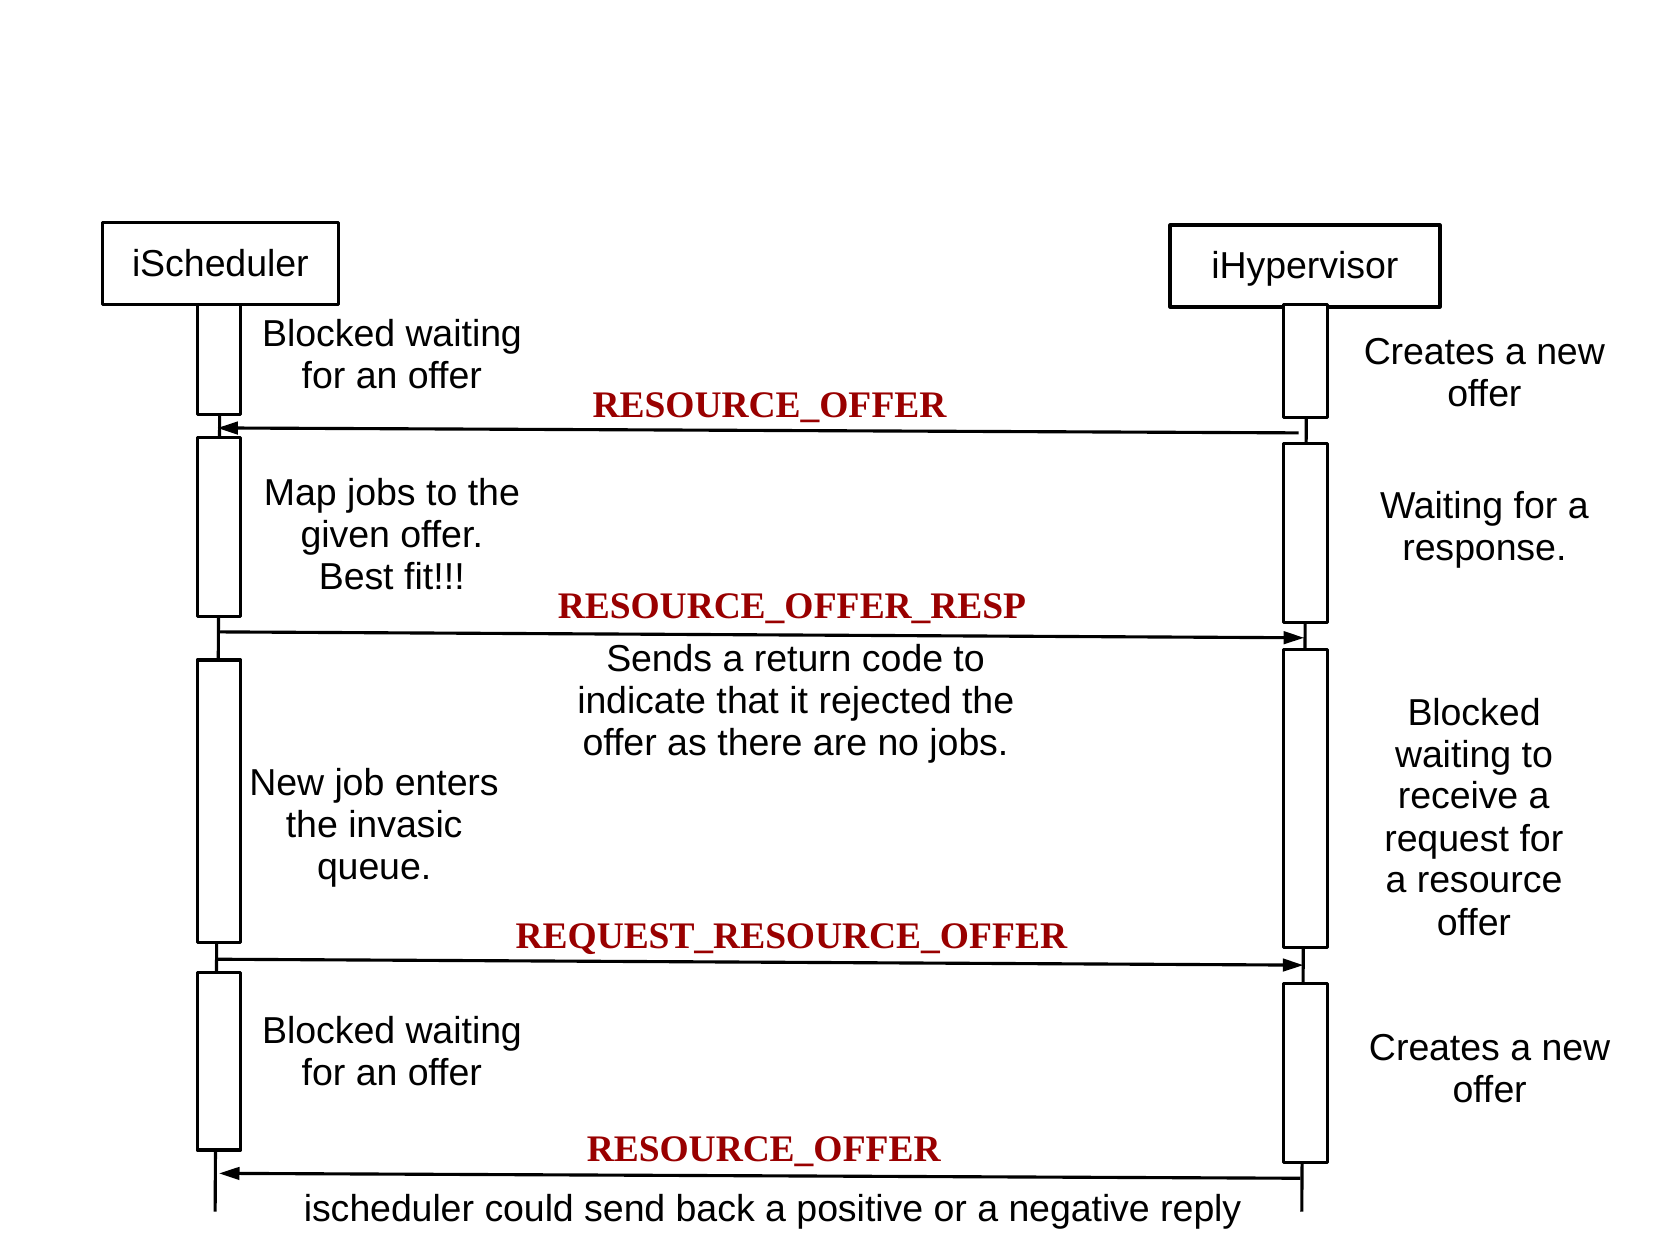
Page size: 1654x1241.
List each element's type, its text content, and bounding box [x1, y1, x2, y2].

text_box RESOURCE_OFFER [544, 376, 1009, 428]
text_box Map jobs to the given offer. Best fit!!! [240, 464, 544, 590]
text_box Creates a new offer [1338, 1019, 1641, 1122]
text_box [1283, 649, 1328, 948]
text_box [197, 437, 241, 617]
text_box RESOURCE_OFFER [525, 1120, 1003, 1172]
text_box Waiting for a response. [1333, 476, 1636, 574]
text_box [197, 972, 241, 1151]
text_box Blocked waiting to receive a request for a resource offer [1357, 683, 1591, 909]
text_box New job enters the invasic queue. [223, 753, 526, 879]
text_box Sends a return code to indicate that it rejected the offer as there are no jobs. [543, 630, 1048, 762]
text_box RESOURCE_OFFER_RESP [531, 577, 1053, 629]
text_box Blocked waiting for an offer [241, 1001, 544, 1127]
text_box REQUEST_RESOURCE_OFFER [478, 908, 1105, 960]
text_box iScheduler [102, 222, 339, 305]
text_box iHypervisor [1170, 225, 1441, 307]
text_box Blocked waiting for an offer [240, 304, 544, 430]
text_box [197, 304, 240, 415]
text_box [197, 660, 241, 943]
text_box [1283, 304, 1328, 418]
text_box [1283, 443, 1328, 623]
text_box ischeduler could send back a positive or a negative reply [285, 1180, 1261, 1238]
text_box Creates a new offer [1333, 323, 1636, 427]
text_box [1283, 983, 1328, 1163]
